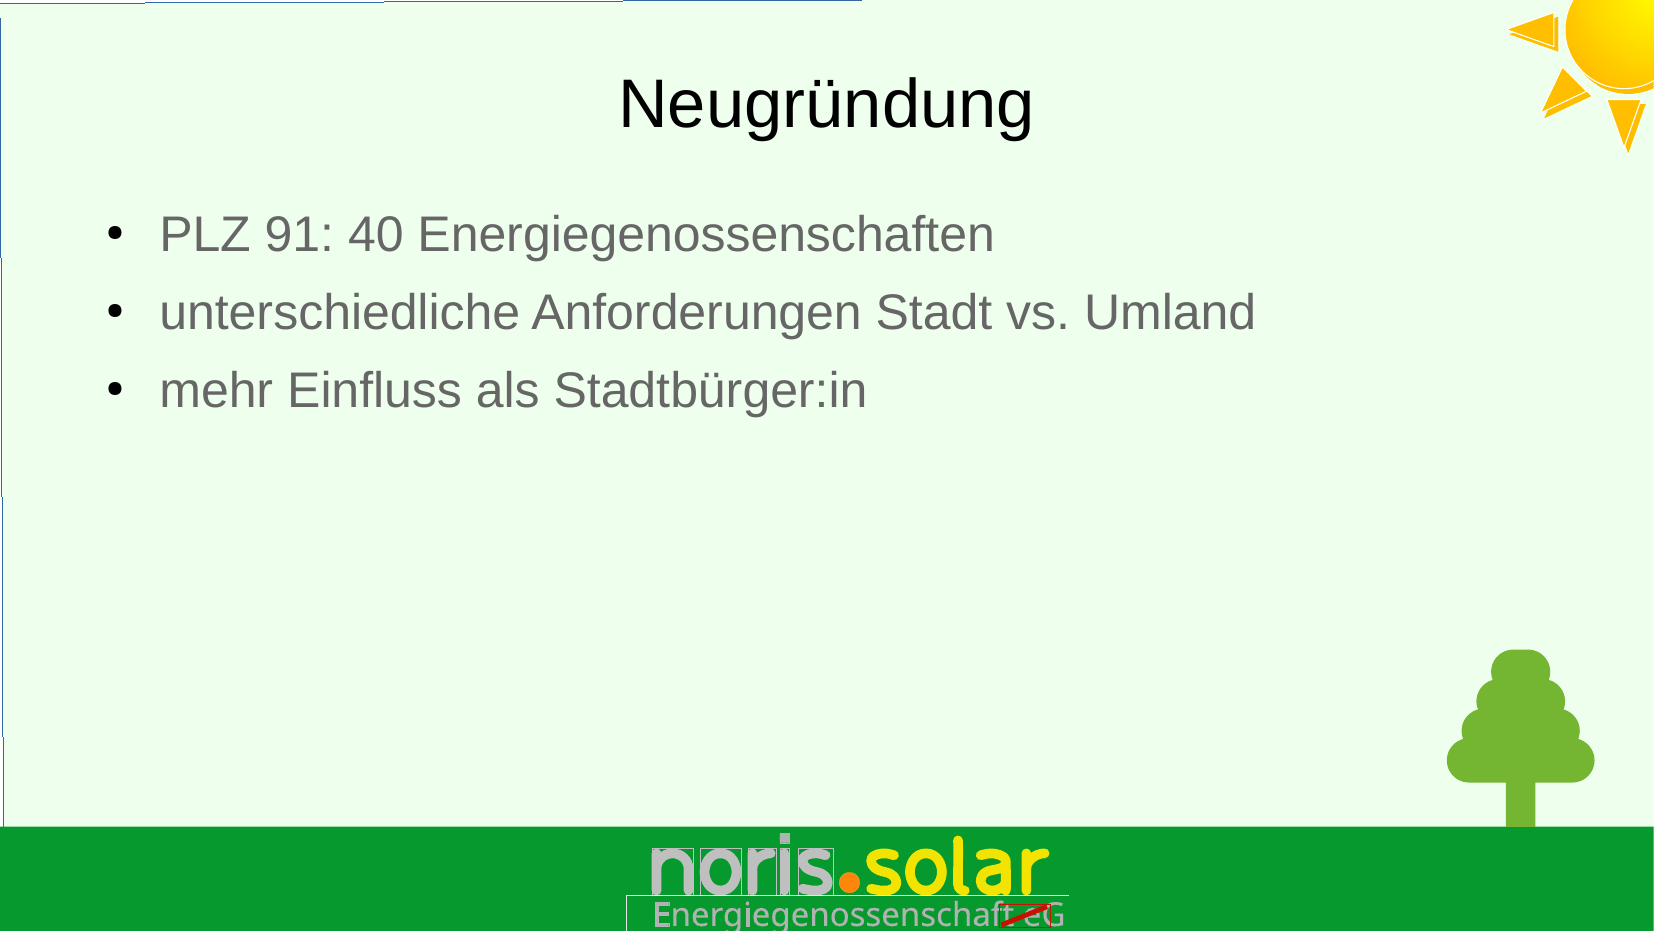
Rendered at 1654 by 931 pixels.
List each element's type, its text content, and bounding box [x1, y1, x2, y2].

list PLZ 91: 40 Energiegenossenschaften unterschiedliche Anforderungen Stadt vs. Umland mehr Einfluss als Stadtbürger:in [88, 206, 1565, 768]
title Neugründung [88, 29, 1565, 178]
